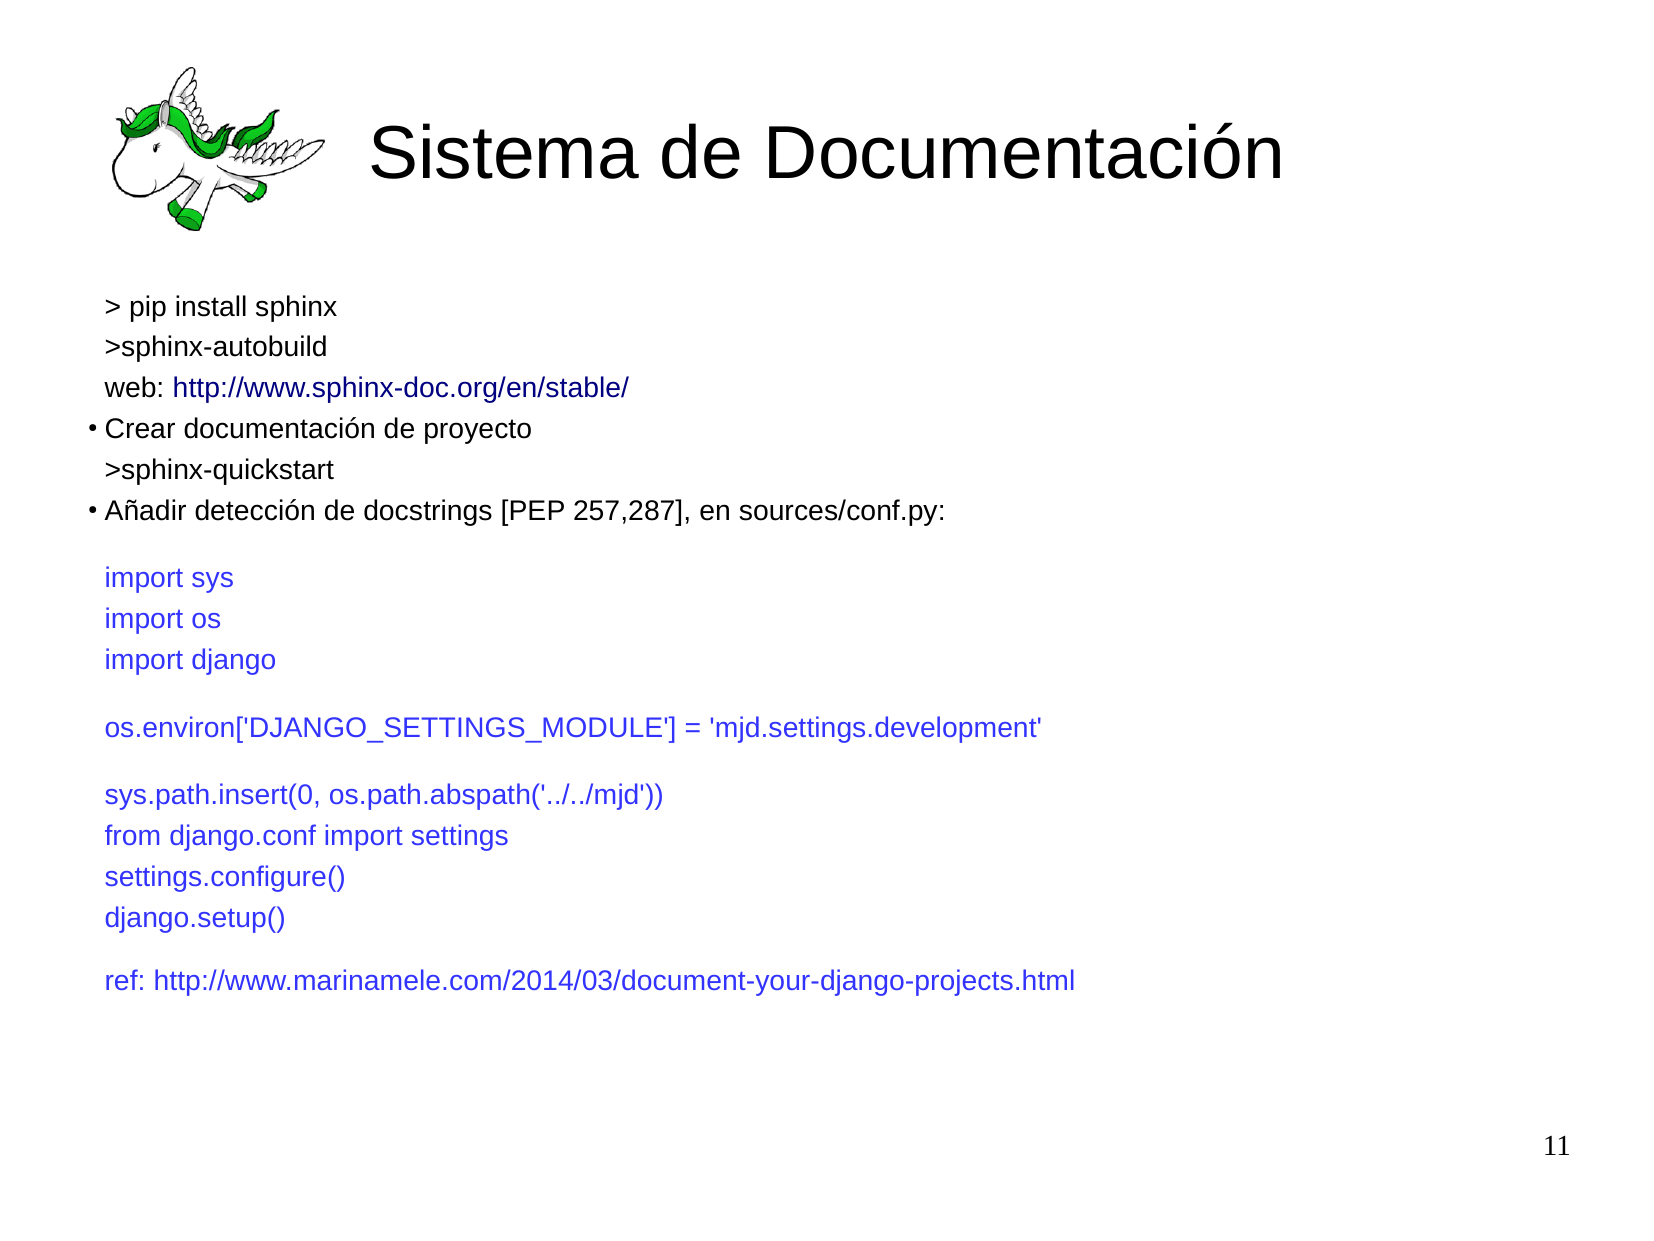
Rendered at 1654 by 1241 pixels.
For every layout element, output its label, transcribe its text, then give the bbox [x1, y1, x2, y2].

picture [76, 58, 360, 241]
title Sistema de Documentación [82, 49, 1571, 257]
list > pip install sphinx >sphinx-autobuild web: http://www.sphinx-doc.org/en/stable/ Crear documentación de proyecto >sphinx-quickstart Añadir detección de docstrings [PEP 257,287], en sources/conf.py: import sys import os import django os.environ['DJANGO_SETTINGS_MODULE'] = 'mjd.settings.development' sys.path.insert(0, os.path.abspath('../../mjd')) from django.conf import settings settings.configure() django.setup() ref: http://www.marinamele.com/2014/03/document-your-django-projects.html [82, 290, 1546, 1010]
